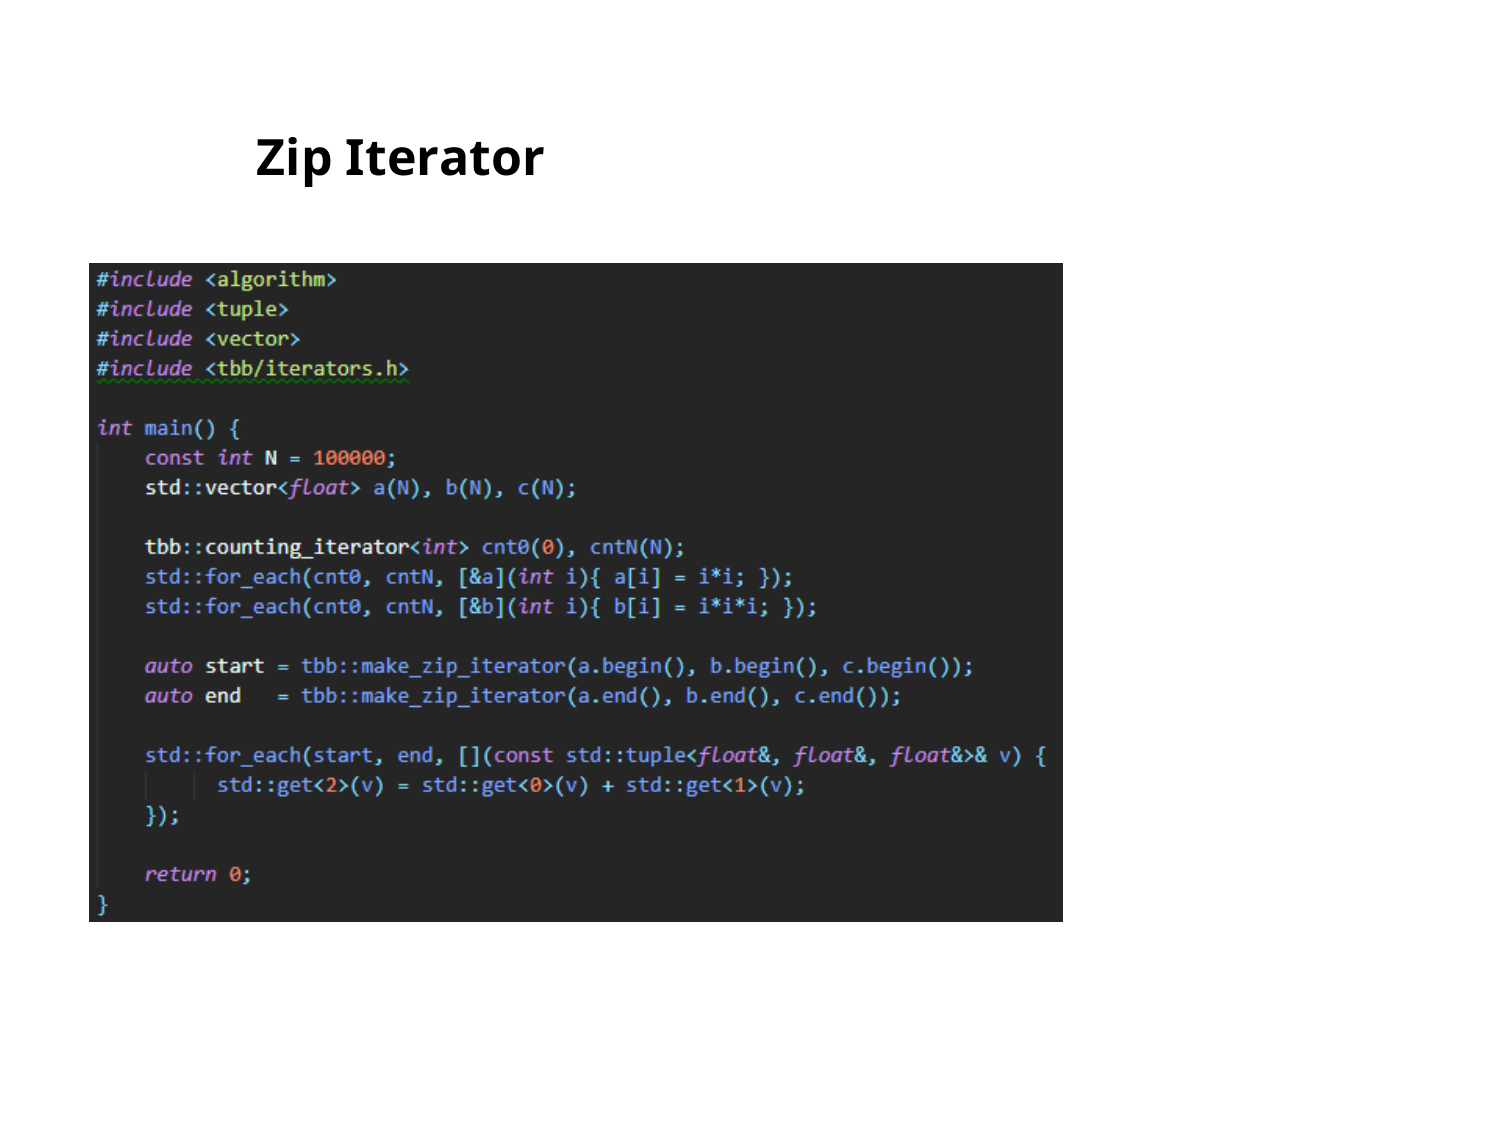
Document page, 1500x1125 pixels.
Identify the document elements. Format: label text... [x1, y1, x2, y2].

picture [89, 263, 1063, 922]
title Zip Iterator [242, 78, 1425, 233]
